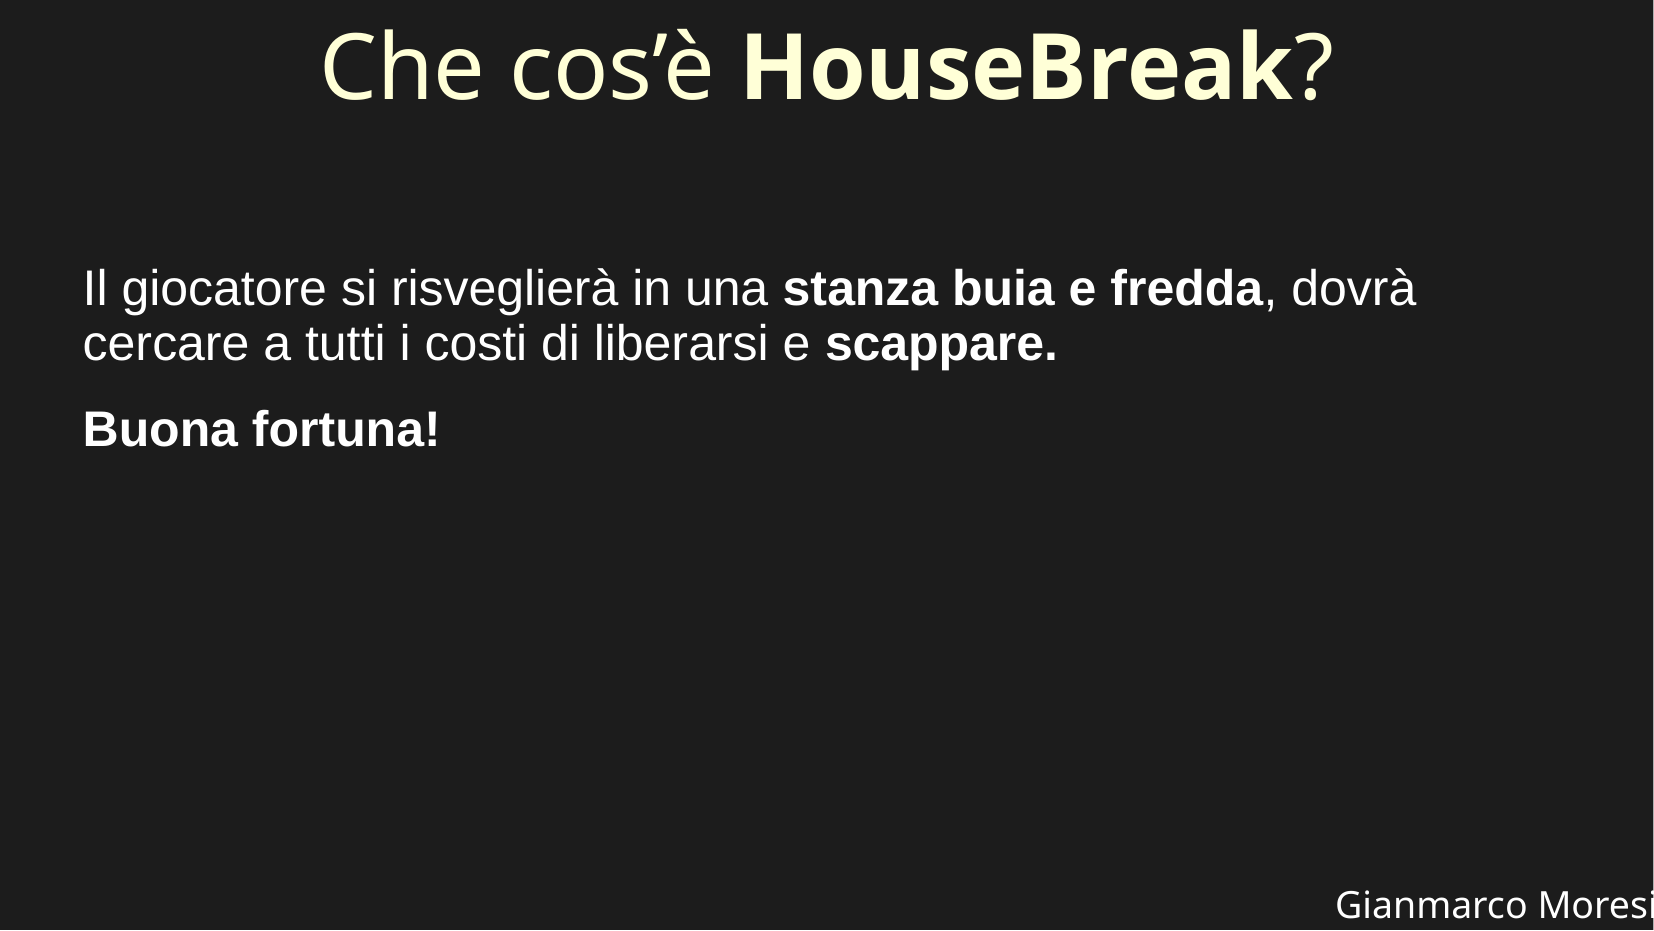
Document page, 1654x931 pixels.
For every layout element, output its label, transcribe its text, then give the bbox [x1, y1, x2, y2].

text_box Gianmarco Moresi [1320, 870, 1654, 931]
list Il giocatore si risveglierà in una stanza buia e fredda, dovrà cercare a tutti i costi di liberarsi e scappare. Buona fortuna! [11, 259, 1583, 800]
title Che cos’è HouseBreak? [82, 0, 1571, 142]
